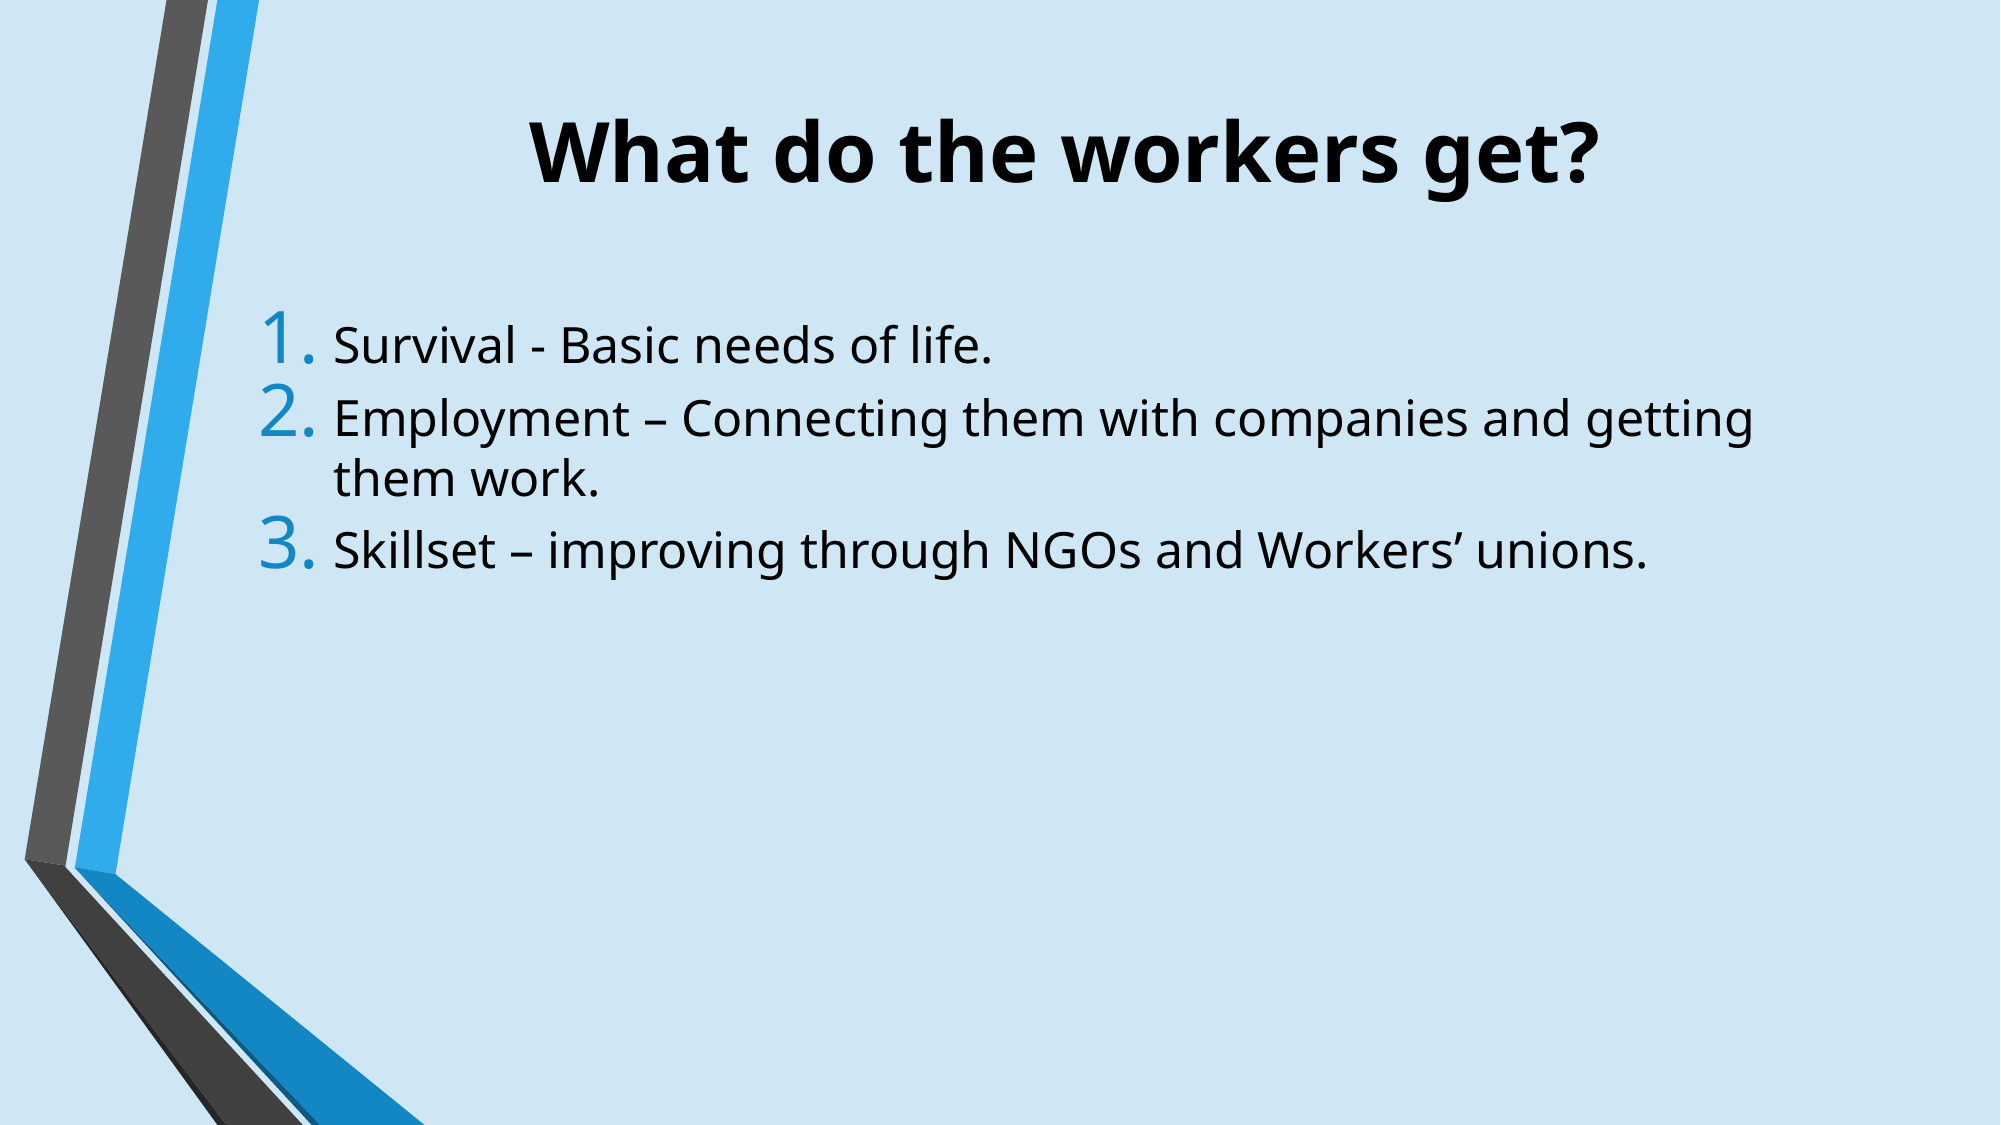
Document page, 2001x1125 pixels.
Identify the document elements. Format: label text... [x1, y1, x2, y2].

title What do the workers get? [243, 91, 1887, 306]
list Survival - Basic needs of life. Employment – Connecting them with companies and getting them work. Skillset – improving through NGOs and Workers’ unions. [243, 306, 1887, 819]
